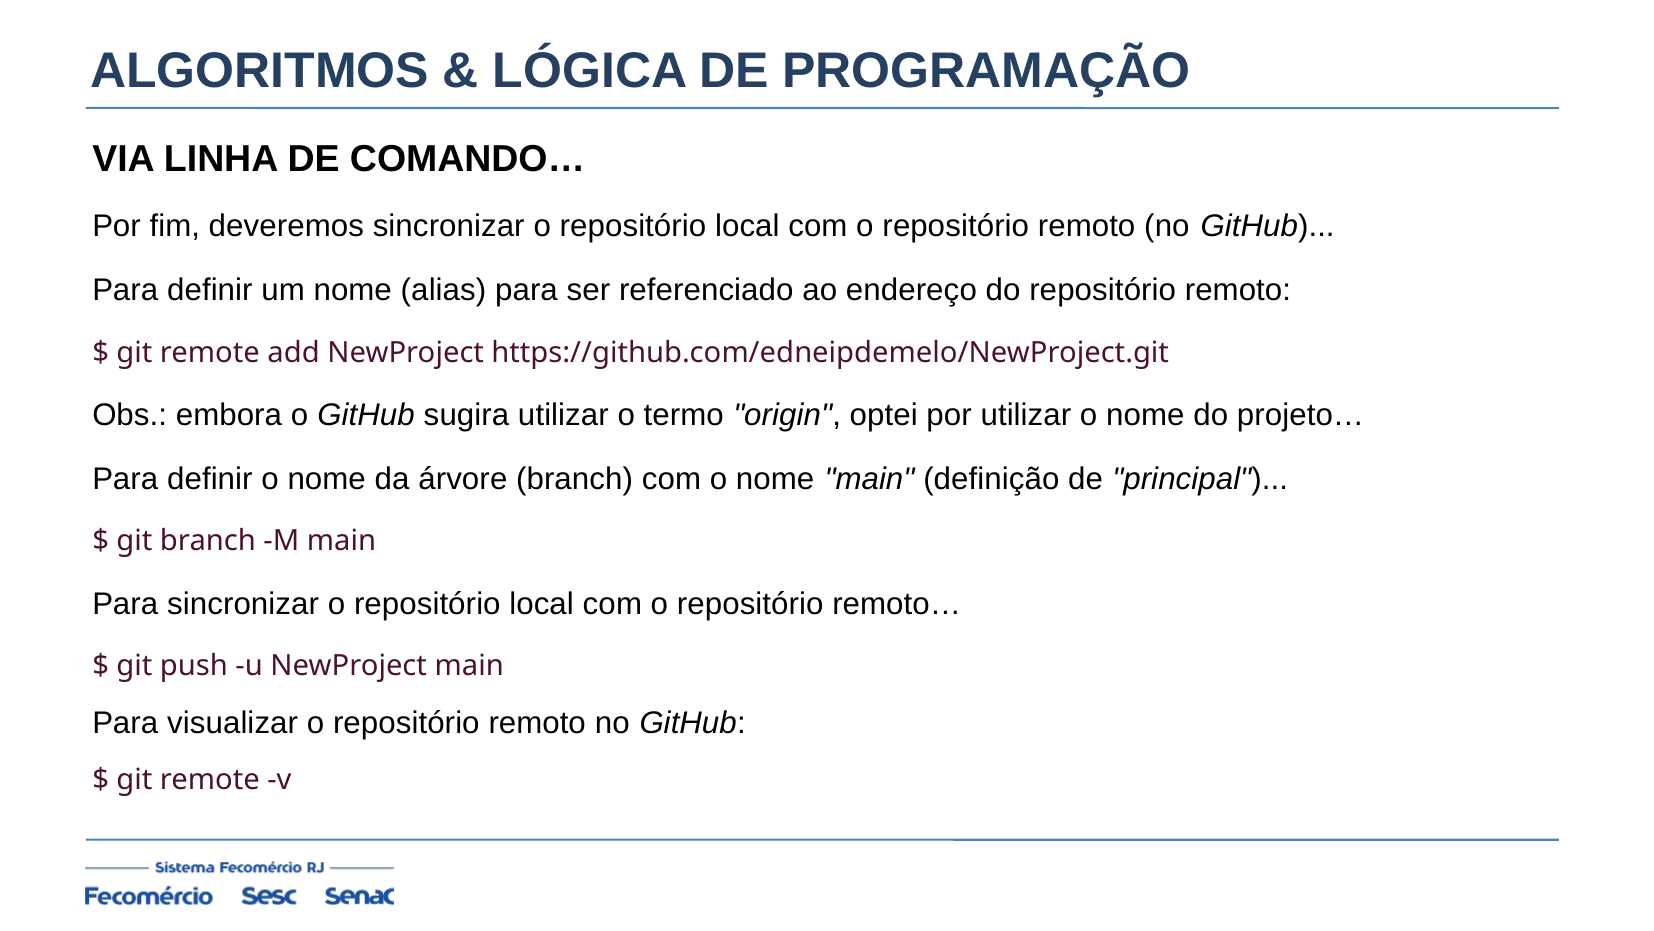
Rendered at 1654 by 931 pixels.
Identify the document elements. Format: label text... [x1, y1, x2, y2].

text_box ALGORITMOS & LÓGICA DE PROGRAMAÇÃO [90, 32, 1564, 104]
text_box VIA LINHA DE COMANDO… Por fim, deveremos sincronizar o repositório local com o repositório remoto (no GitHub)... Para definir um nome (alias) para ser referenciado ao endereço do repositório remoto: $ git remote add NewProject https://github.com/edneipdemelo/NewProject.git Obs.: embora o GitHub sugira utilizar o termo "origin", optei por utilizar o nome do projeto… Para definir o nome da árvore (branch) com o nome "main" (definição de "principal")... $ git branch -M main Para sincronizar o repositório local com o repositório remoto… $ git push -u NewProject main Para visualizar o repositório remoto no GitHub: $ git remote -v [77, 112, 1564, 836]
picture [62, 845, 416, 921]
